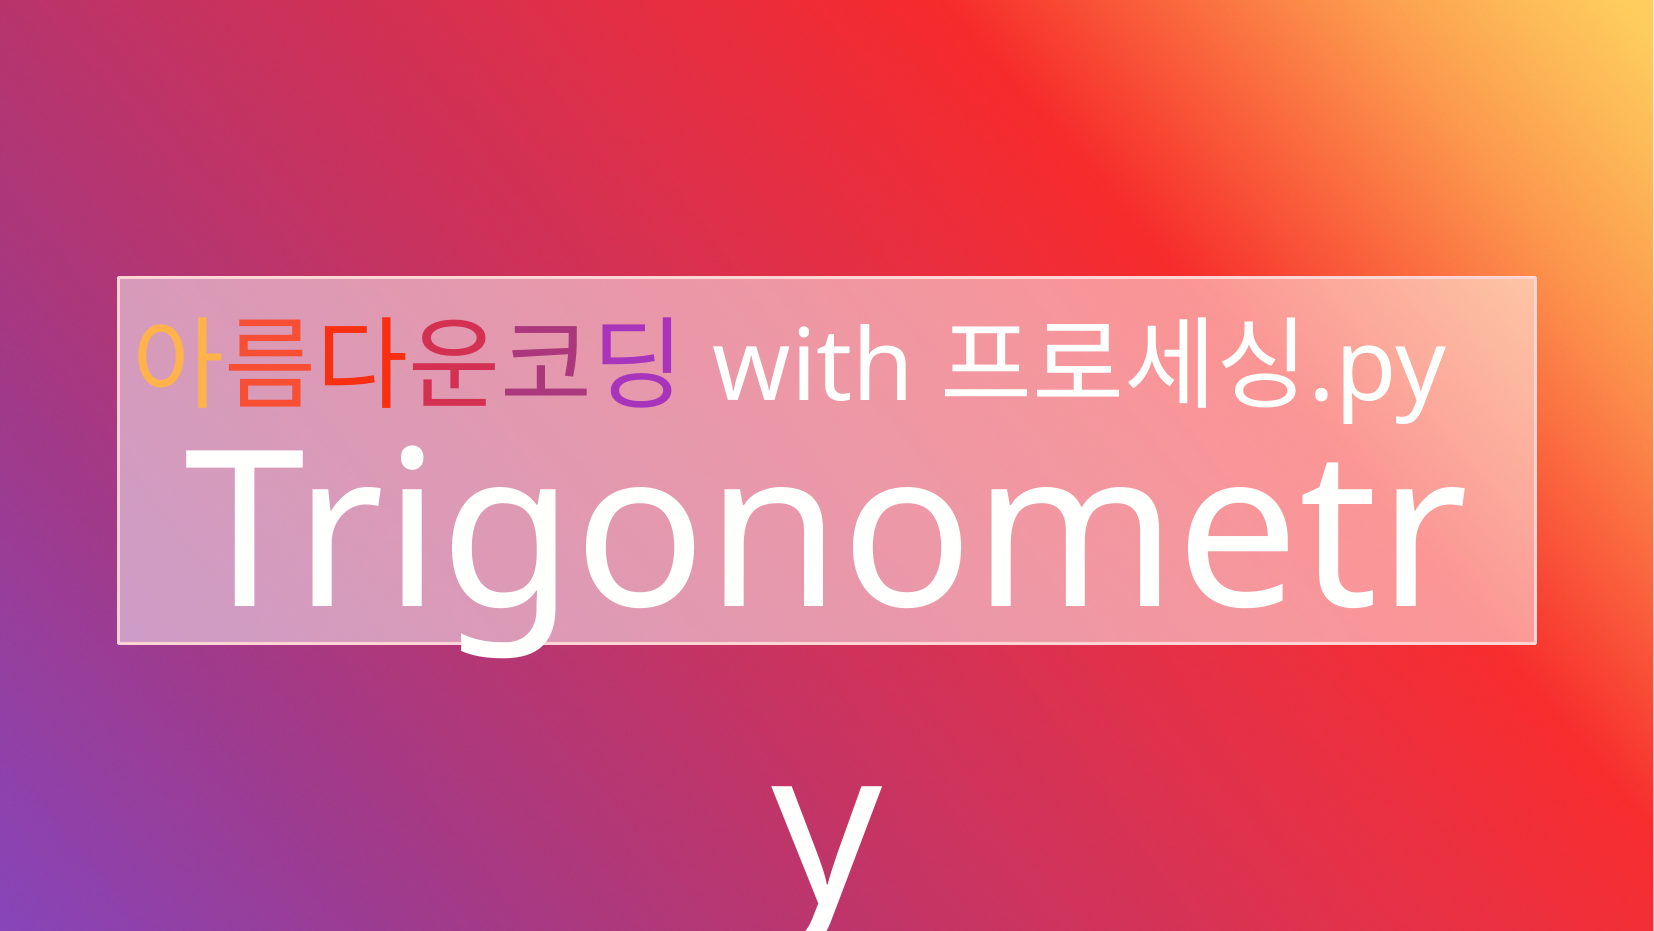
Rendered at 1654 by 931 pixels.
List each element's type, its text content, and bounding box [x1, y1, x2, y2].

text_box 아름다운코딩 with 프로세싱.py [118, 277, 1536, 366]
text_box Trigonometry [118, 366, 1536, 660]
picture [0, 0, 1654, 931]
